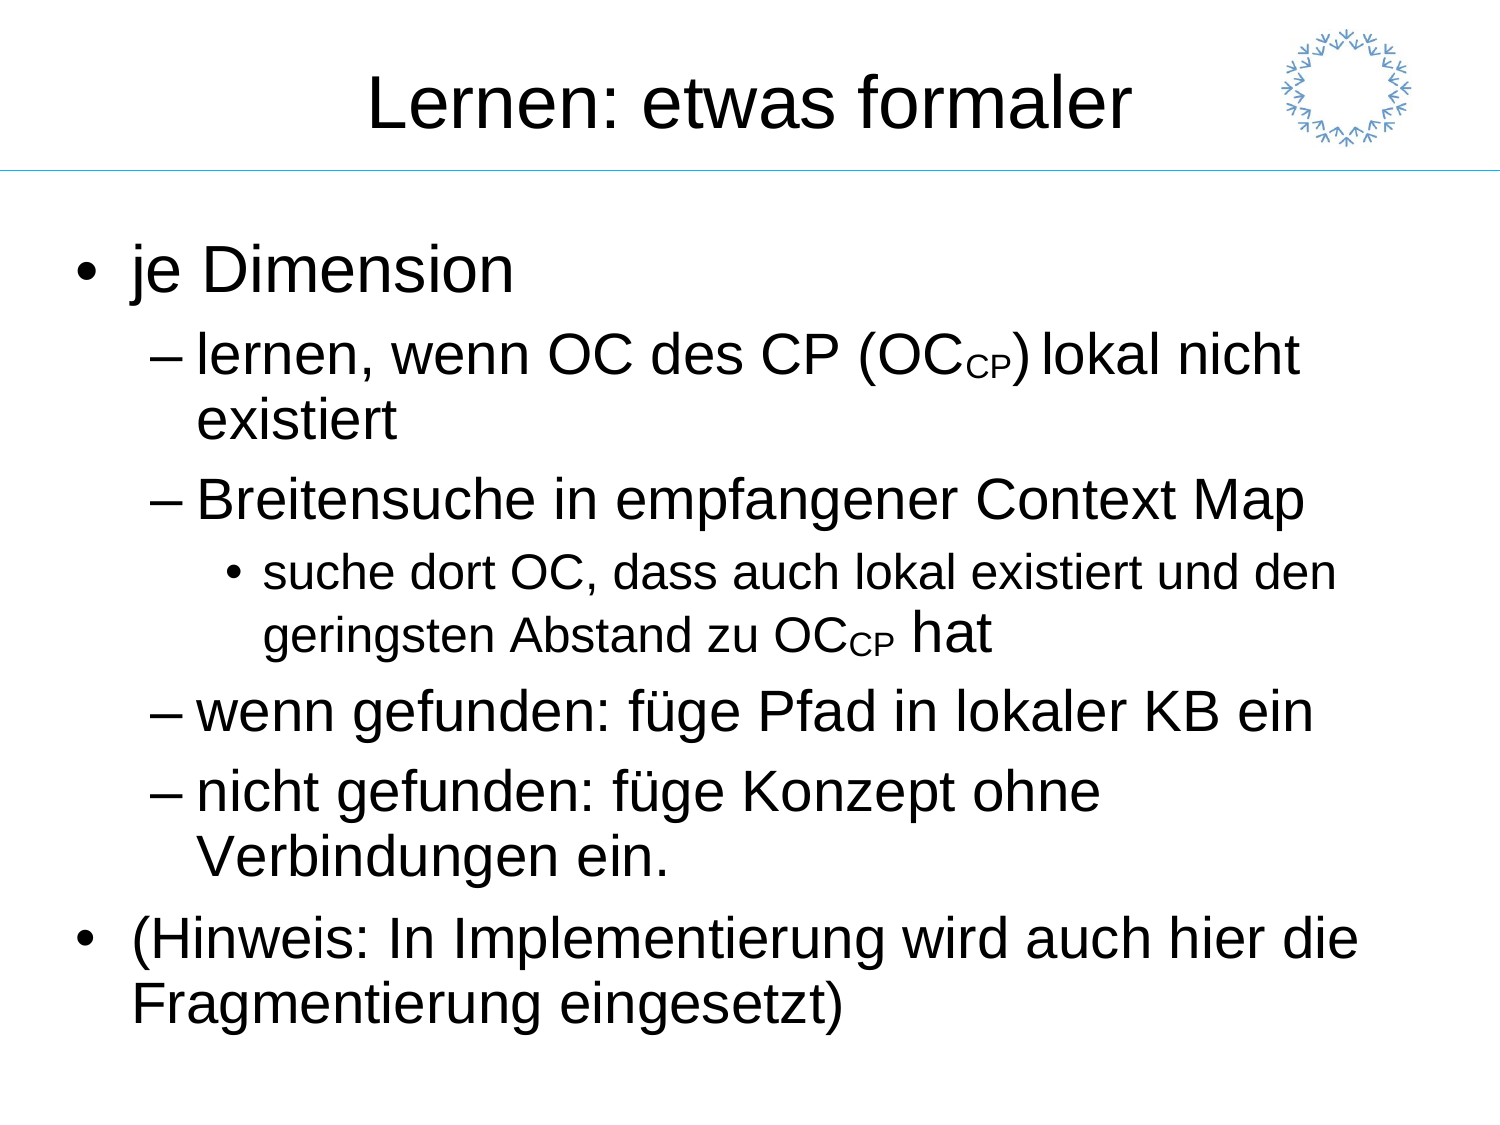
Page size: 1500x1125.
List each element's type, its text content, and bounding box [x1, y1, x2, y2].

list je Dimension lernen, wenn OC des CP (OCCP) lokal nicht existiert Breitensuche in empfangener Context Map suche dort OC, dass auch lokal existiert und den geringsten Abstand zu OCCP hat wenn gefunden: füge Pfad in lokaler KB ein nicht gefunden: füge Konzept ohne Verbindungen ein. (Hinweis: In Implementierung wird auch hier die Fragmentierung eingesetzt) [75, 232, 1426, 1072]
title Lernen: etwas formaler [75, 57, 1426, 148]
picture [1281, 29, 1412, 57]
